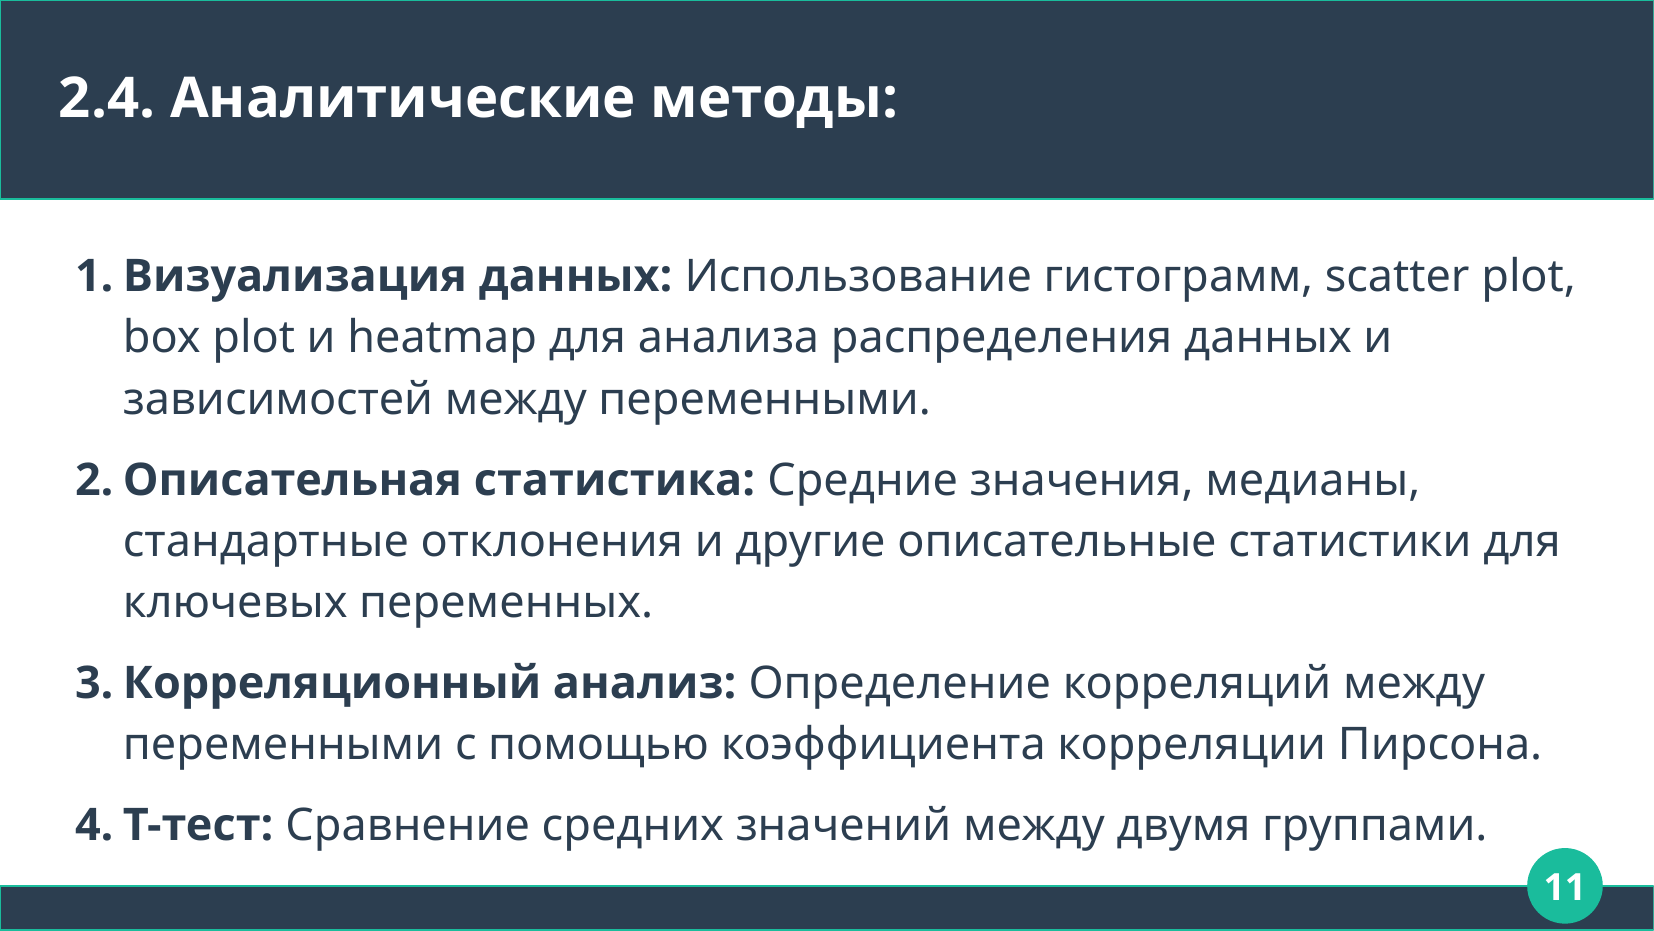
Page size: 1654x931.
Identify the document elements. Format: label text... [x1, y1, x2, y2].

title 2.4. Аналитические методы: [59, 37, 1595, 156]
list Визуализация данных: Использование гистограмм, scatter plot, box plot и heatmap для анализа распределения данных и зависимостей между переменными. Описательная статистика: Средние значения, медианы, стандартные отклонения и другие описательные статистики для ключевых переменных. Корреляционный анализ: Определение корреляций между переменными с помощью коэффициента корреляции Пирсона. T-тест: Сравнение средних значений между двумя группами. [59, 243, 1595, 864]
